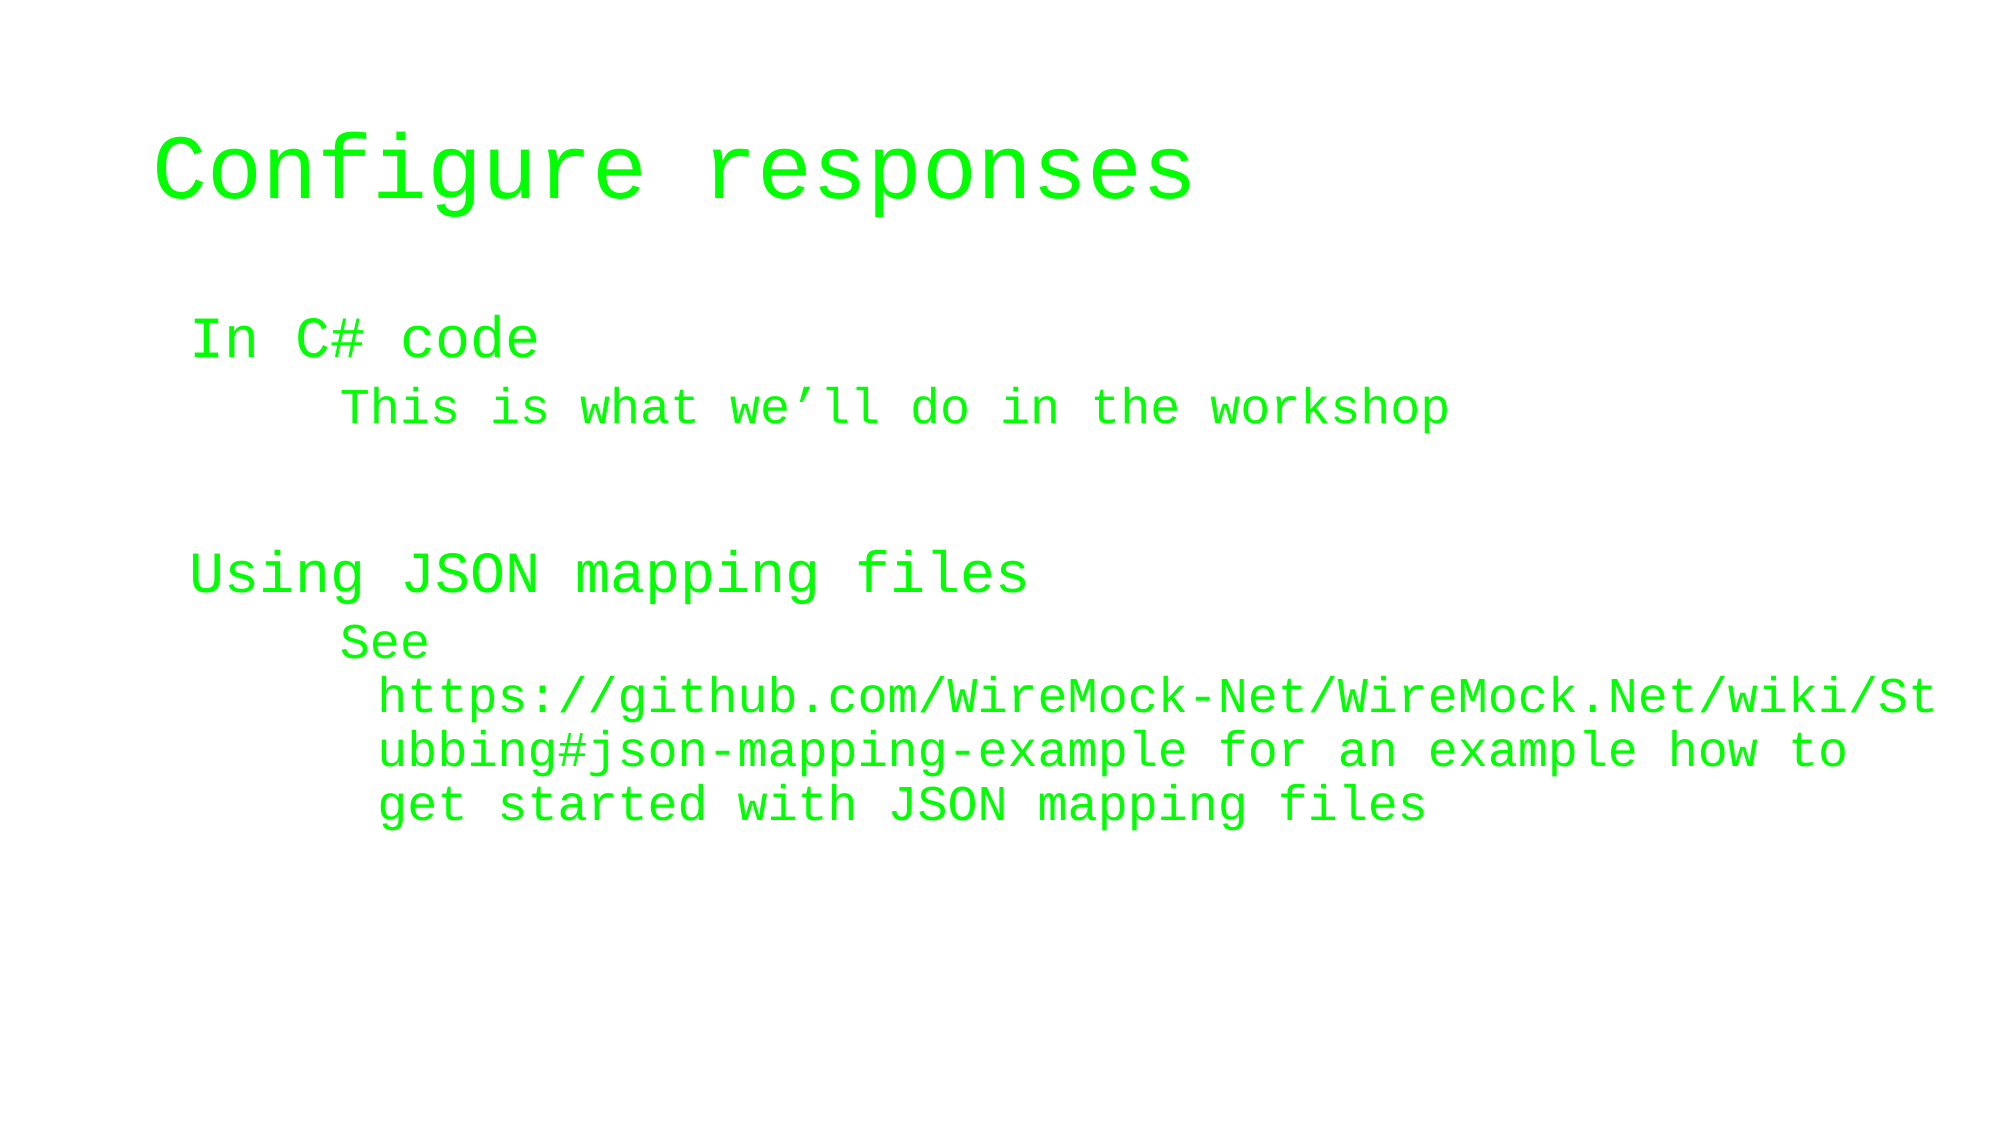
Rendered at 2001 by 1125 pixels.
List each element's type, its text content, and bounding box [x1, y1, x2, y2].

title Configure responses [137, 59, 1863, 278]
list In C# code This is what we’ll do in the workshop Using JSON mapping files See https://github.com/WireMock-Net/WireMock.Net/wiki/Stubbing#json-mapping-example for an example how to get started with JSON mapping files [137, 299, 1966, 1014]
